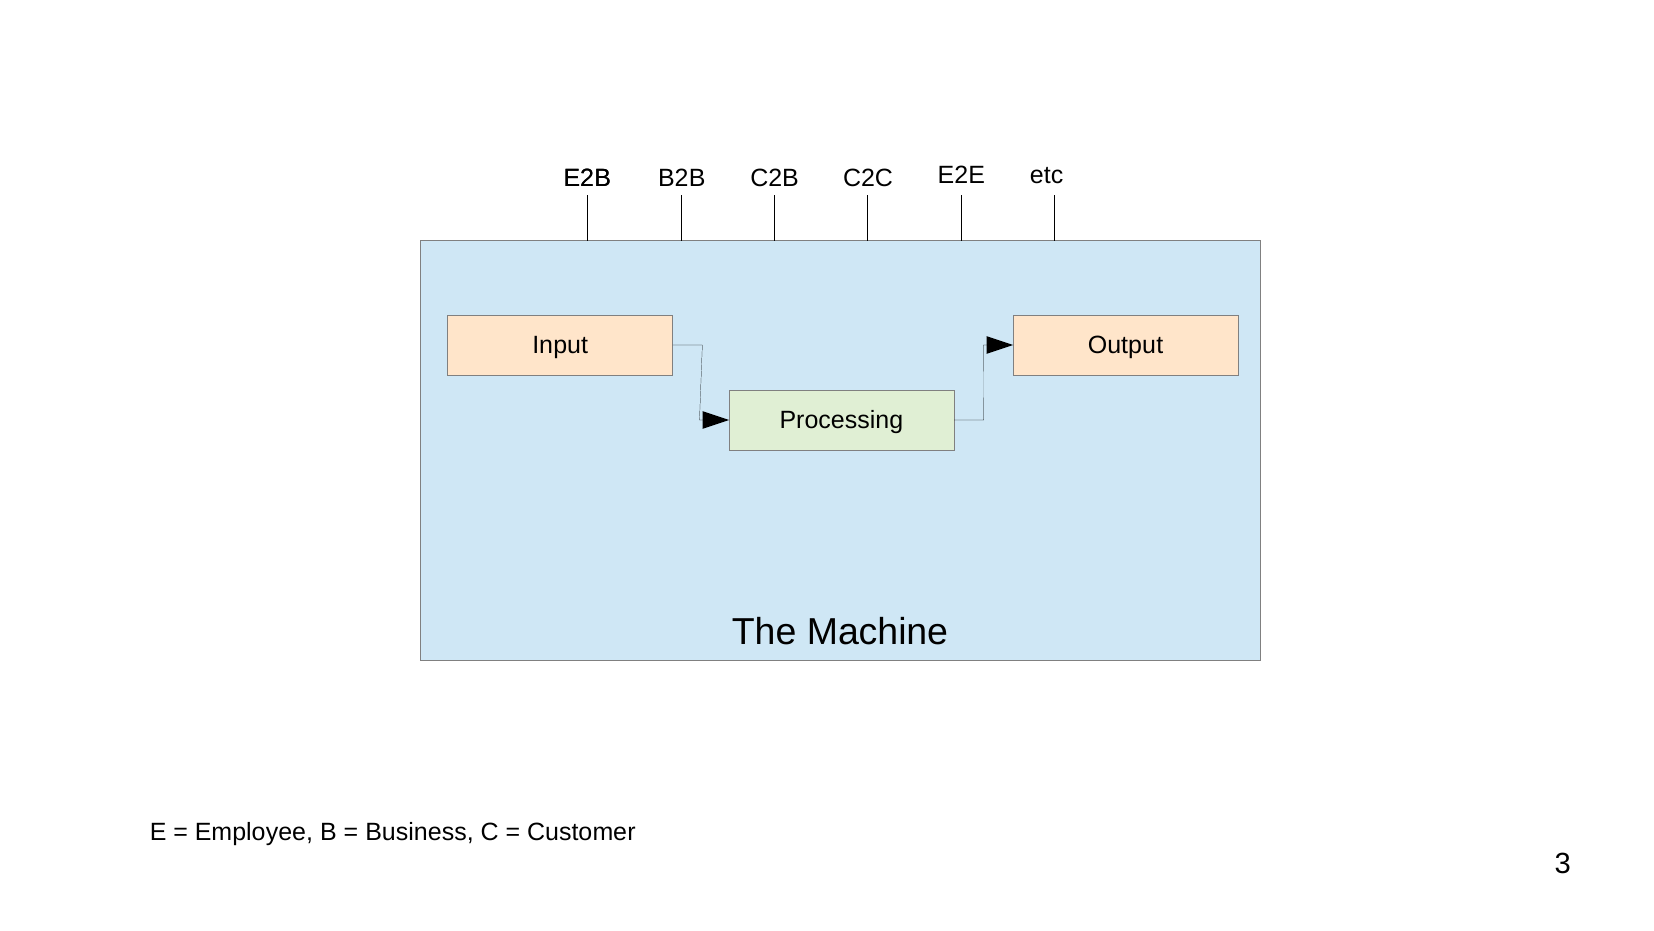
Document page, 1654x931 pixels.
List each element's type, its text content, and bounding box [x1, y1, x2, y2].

text_box Output [1013, 315, 1239, 376]
text_box C2C [828, 156, 909, 200]
text_box C2B [735, 156, 815, 200]
text_box B2B [643, 156, 721, 200]
text_box E2B [548, 156, 626, 200]
text_box E = Employee, B = Business, C = Customer [135, 810, 652, 853]
text_box E2E [922, 153, 1001, 197]
text_box etc [1015, 153, 1079, 197]
text_box Input [447, 315, 673, 376]
text_box The Machine [420, 240, 1261, 661]
text_box Processing [729, 390, 955, 451]
